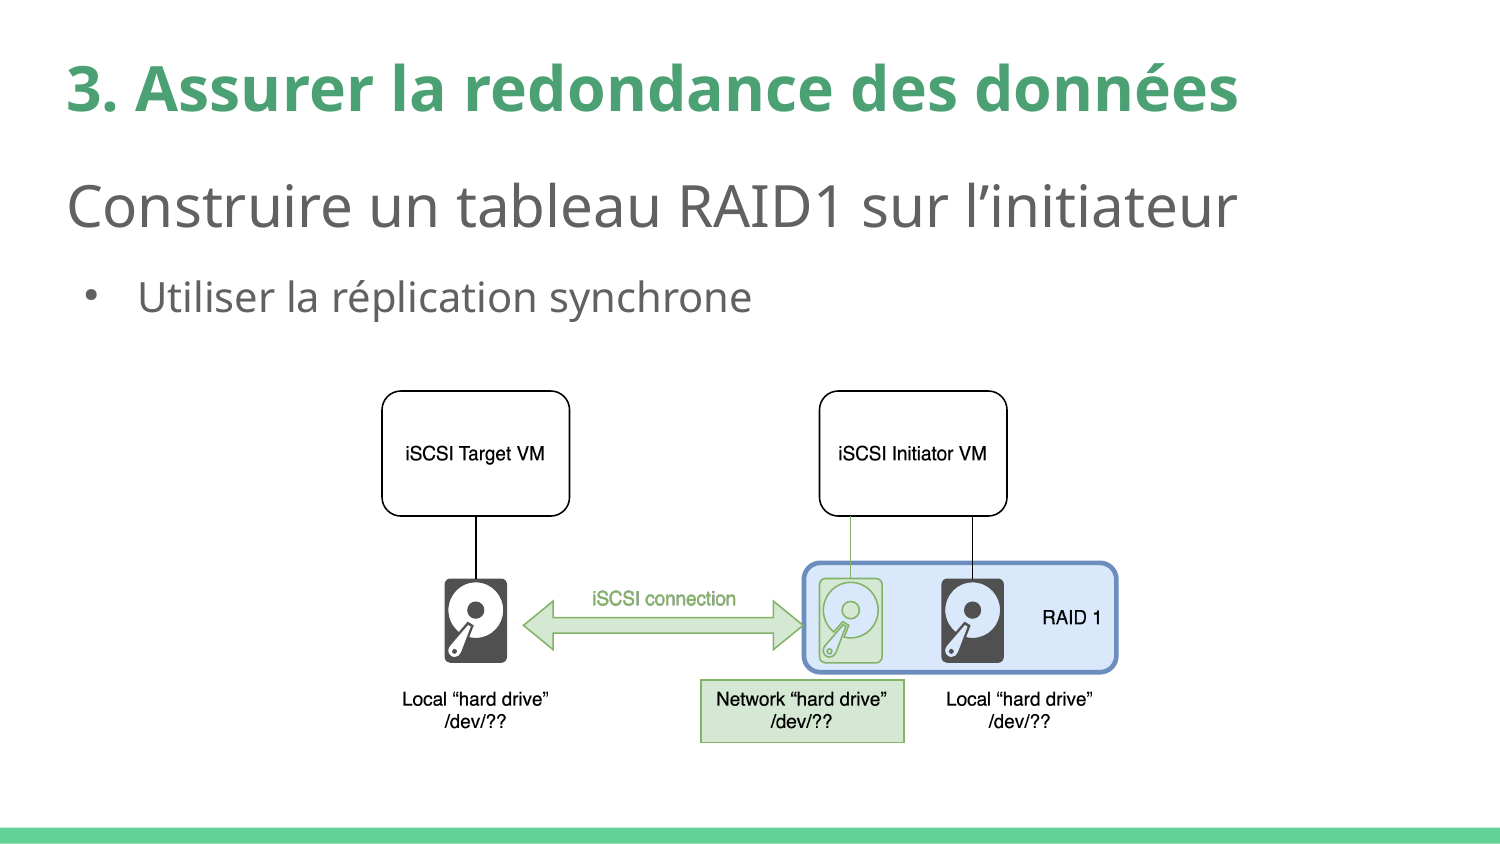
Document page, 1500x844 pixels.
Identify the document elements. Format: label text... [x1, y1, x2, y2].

title 3. Assurer la redondance des données [51, 23, 1449, 117]
list Construire un tableau RAID1 sur l’initiateur Utiliser la réplication synchrone [51, 144, 1447, 296]
picture [380, 389, 1120, 745]
